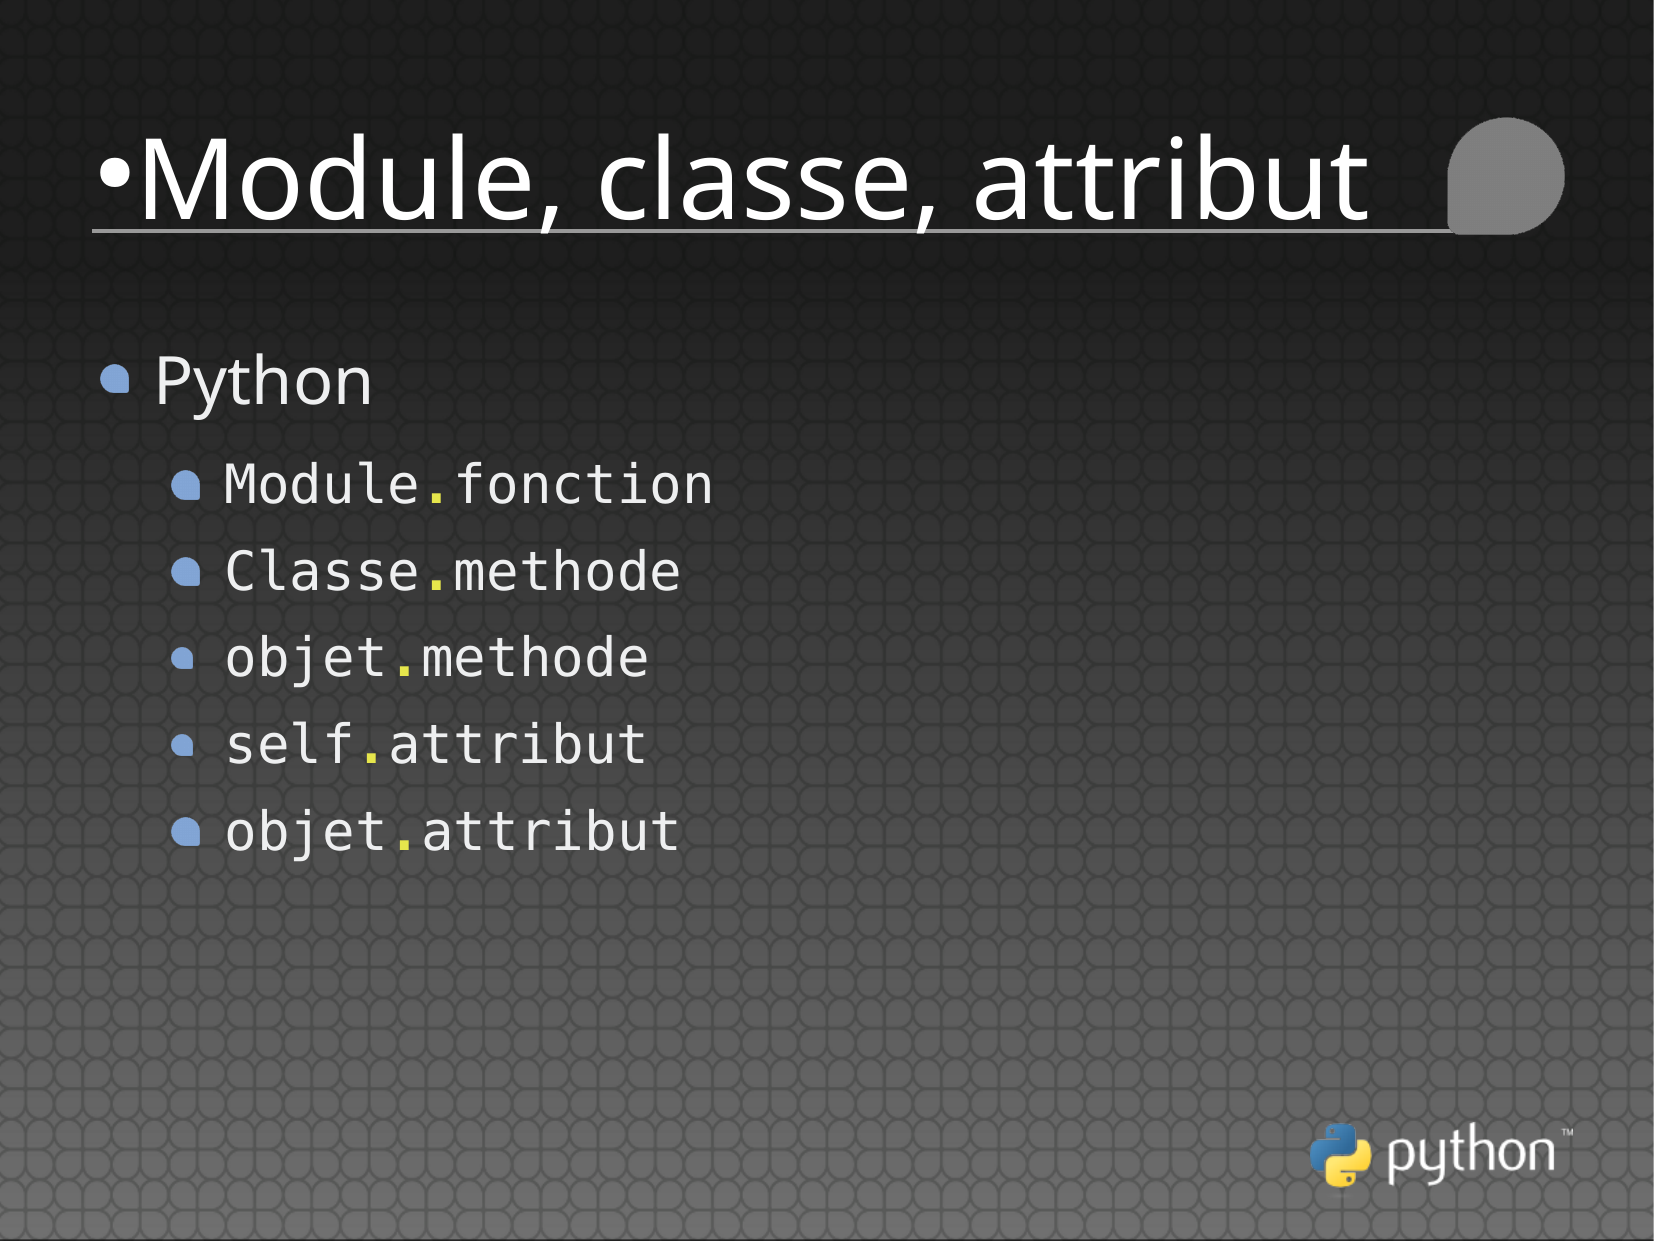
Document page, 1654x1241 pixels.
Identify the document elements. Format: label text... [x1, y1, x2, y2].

picture [0, 0, 1654, 1241]
title Module, classe, attribut [94, 100, 1426, 251]
list Python Module.fonction Classe.methode objet.methode self.attribut objet.attribut [82, 333, 1571, 1041]
